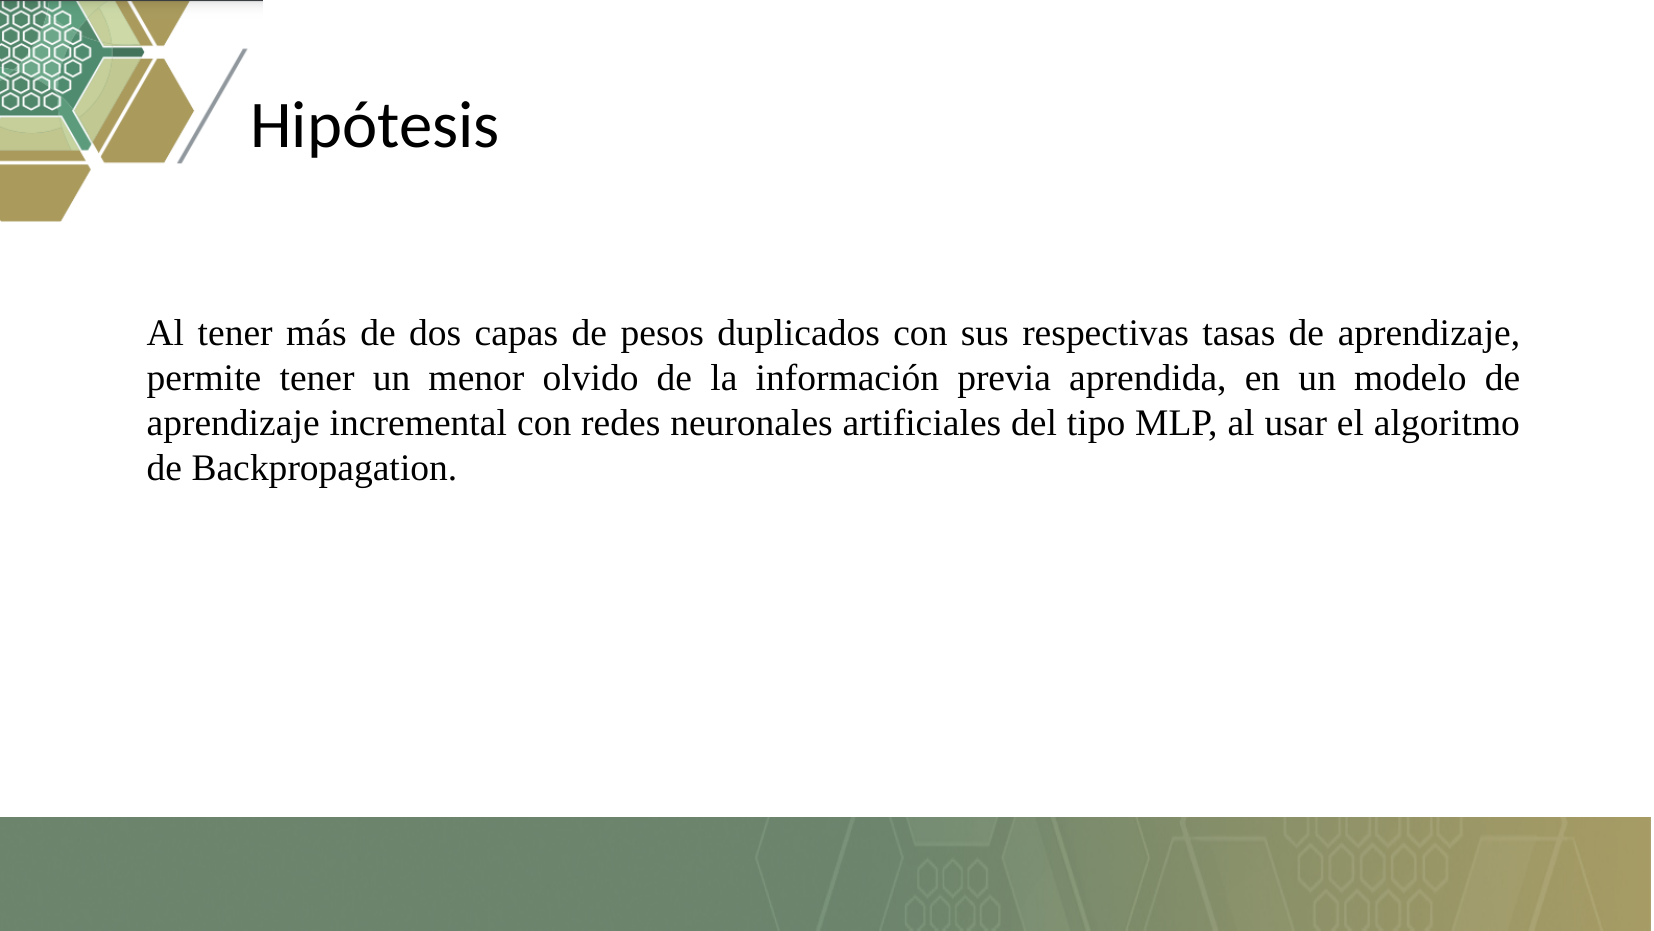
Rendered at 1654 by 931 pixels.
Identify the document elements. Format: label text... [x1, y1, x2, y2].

text_box Hipótesis [235, 75, 1238, 187]
picture [0, 0, 263, 244]
text_box Al tener más de dos capas de pesos duplicados con sus respectivas tasas de aprendizaje, permite tener un menor olvido de la información previa aprendida, en un modelo de aprendizaje incremental con redes neuronales artificiales del tipo MLP, al usar el algoritmo de Backpropagation. [131, 299, 1538, 496]
picture [0, 817, 1651, 931]
